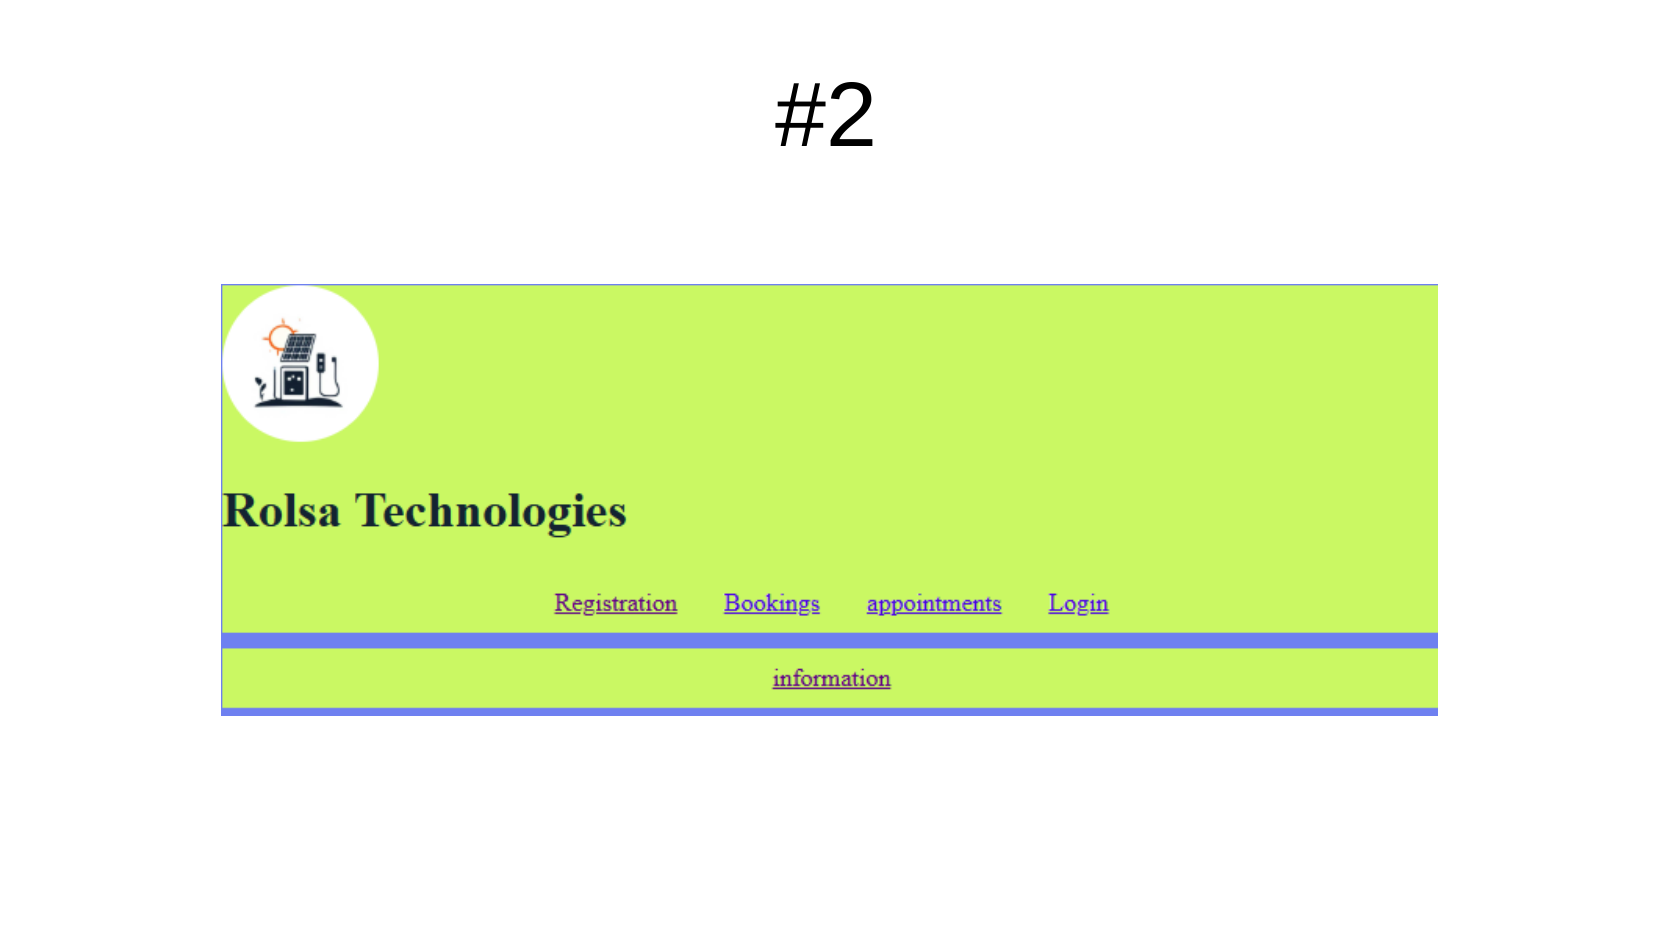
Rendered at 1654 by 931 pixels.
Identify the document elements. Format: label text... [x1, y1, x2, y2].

picture [221, 284, 1438, 716]
title #2 [82, 37, 1571, 193]
